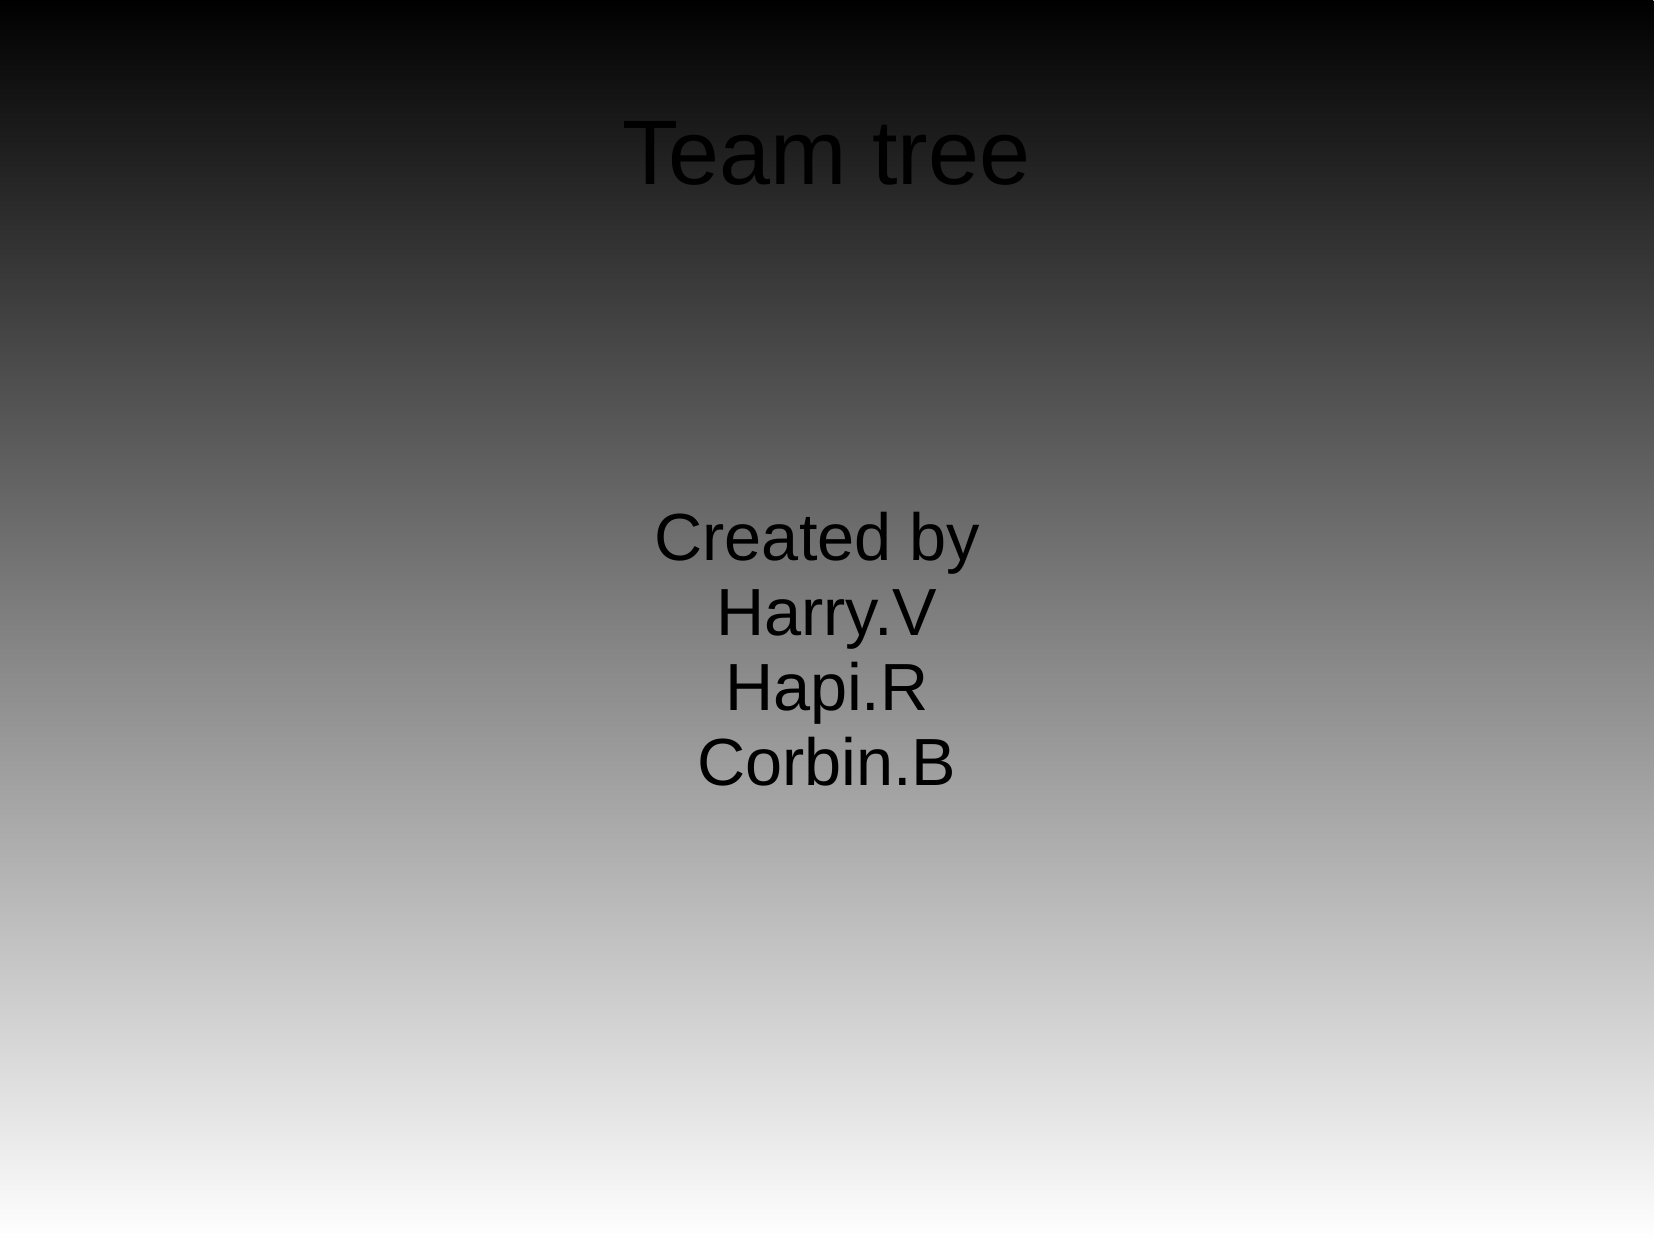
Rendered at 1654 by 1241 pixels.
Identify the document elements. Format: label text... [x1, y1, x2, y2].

title Team tree [82, 49, 1571, 257]
subtitle Created by Harry.V Hapi.R Corbin.B [82, 290, 1571, 1010]
